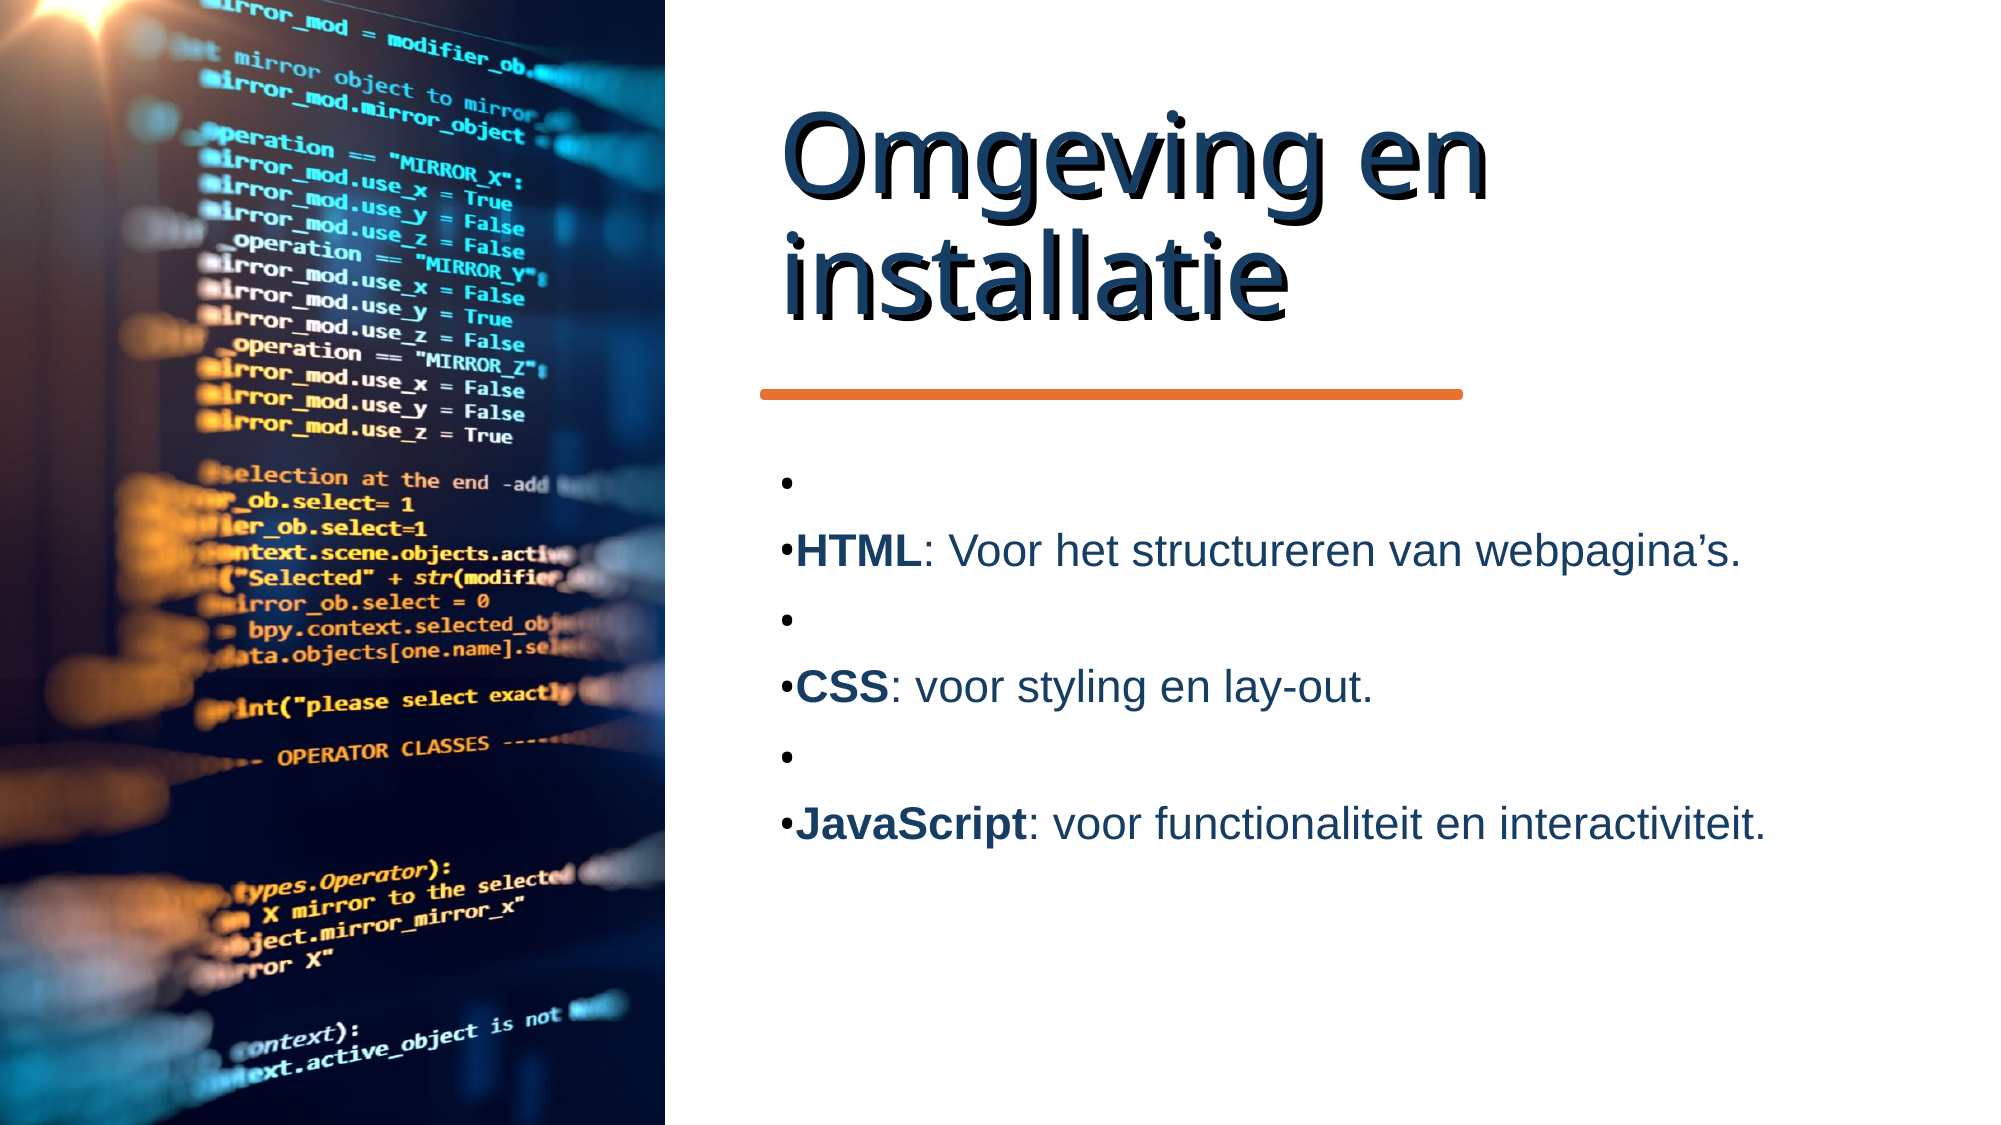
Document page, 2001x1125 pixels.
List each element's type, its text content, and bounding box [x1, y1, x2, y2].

text_box [665, 0, 2000, 1125]
picture [0, 0, 665, 1125]
picture [537, 69, 553, 78]
list HTML: Voor het structureren van webpagina’s. CSS: voor styling en lay-out. JavaScript: voor functionaliteit en interactiviteit. [763, 443, 1895, 1016]
title Omgeving en installatie [763, 53, 1895, 347]
